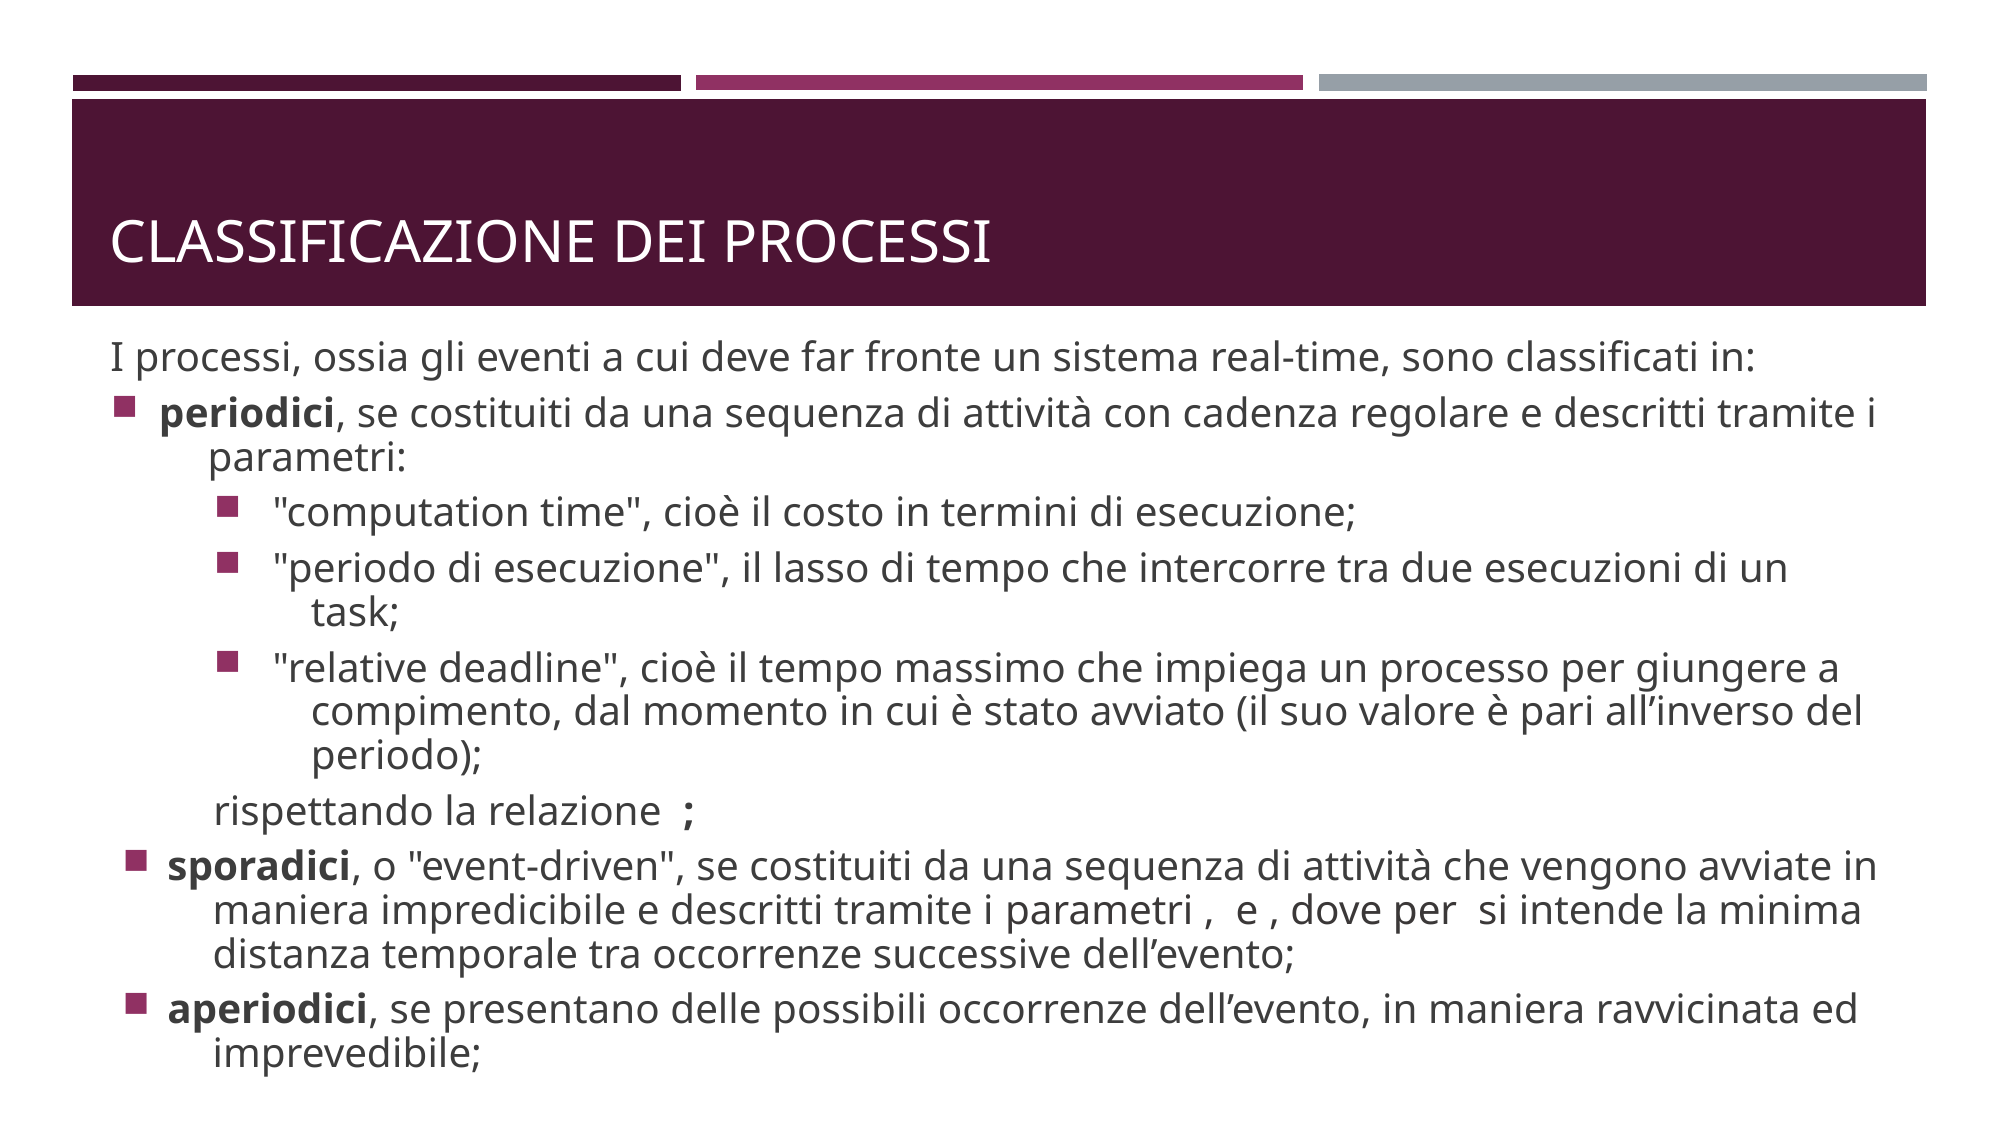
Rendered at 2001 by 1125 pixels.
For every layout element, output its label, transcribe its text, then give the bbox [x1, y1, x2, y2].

title Classificazione dei processi [94, 119, 1904, 282]
text_box I processi, ossia gli eventi a cui deve far fronte un sistema real-time, sono classificati in: periodici, se costituiti da una sequenza di attività con cadenza regolare e descritti tramite i parametri: "computation time", cioè il costo in termini di esecuzione; "periodo di esecuzione", il lasso di tempo che intercorre tra due esecuzioni di un task; "relative deadline", cioè il tempo massimo che impiega un processo per giungere a compimento, dal momento in cui è stato avviato (il suo valore è pari all’inverso del periodo); rispettando la relazione ; sporadici, o "event-driven", se costituiti da una sequenza di attività che vengono avviate in maniera impredicibile e descritti tramite i parametri , e , dove per si intende la minima distanza temporale tra occorrenze successive dell’evento; aperiodici, se presentano delle possibili occorrenze dell’evento, in maniera ravvicinata ed imprevedibile; [95, 329, 1905, 1089]
